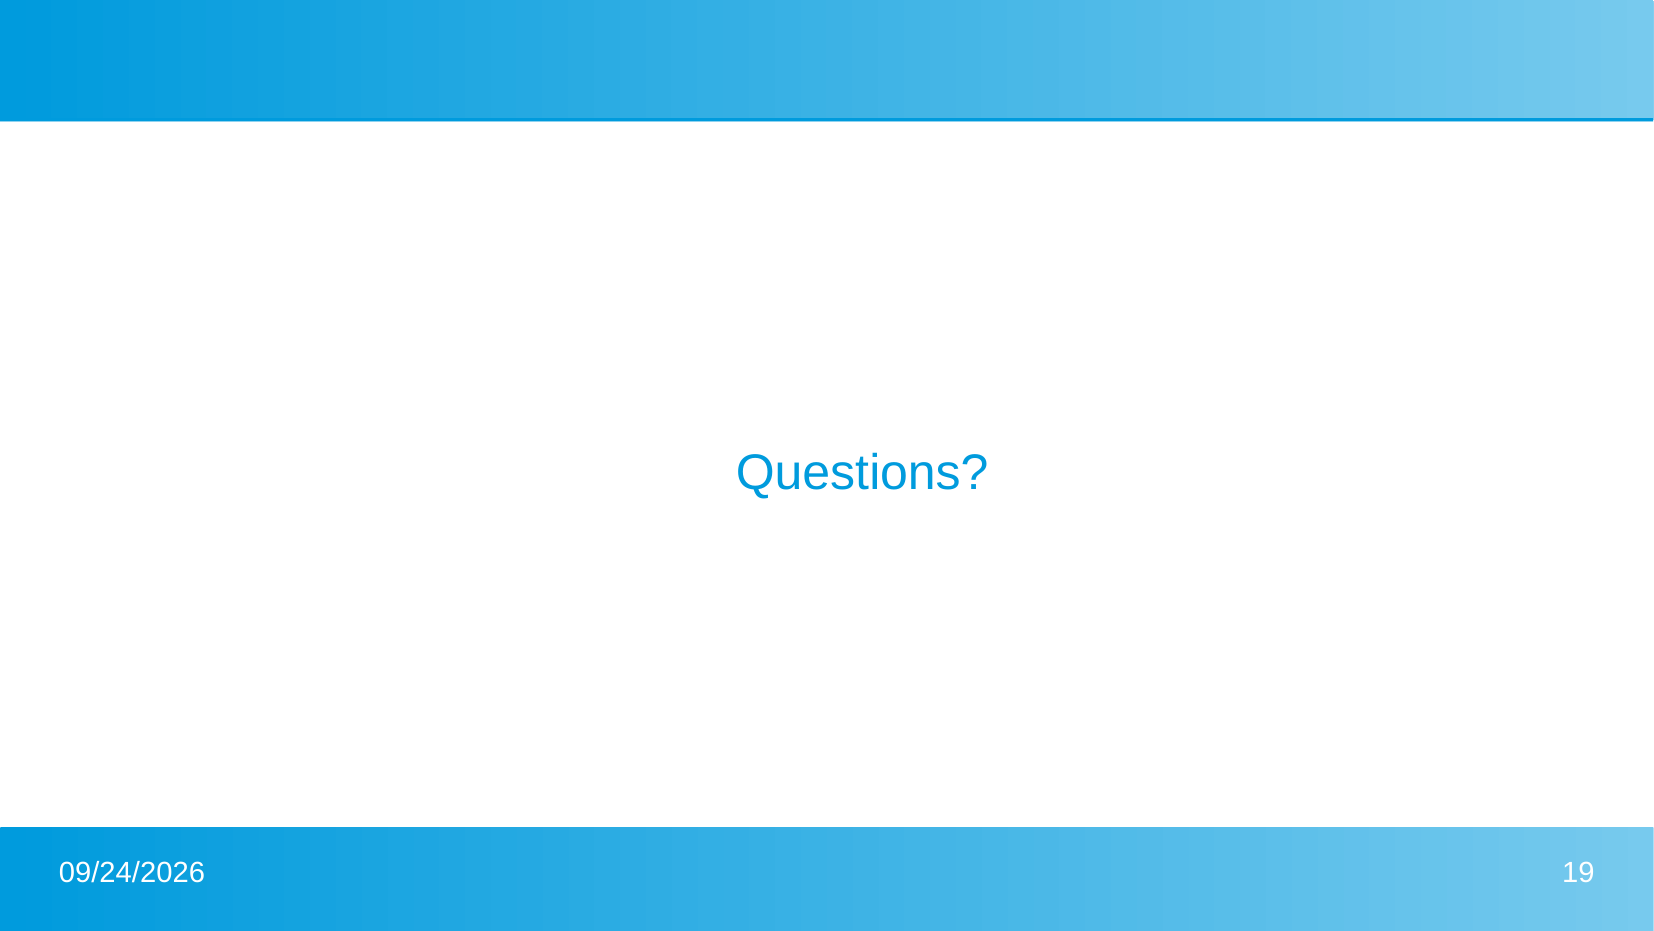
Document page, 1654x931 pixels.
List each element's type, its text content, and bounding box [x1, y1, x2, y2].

list Questions? [59, 177, 1595, 768]
